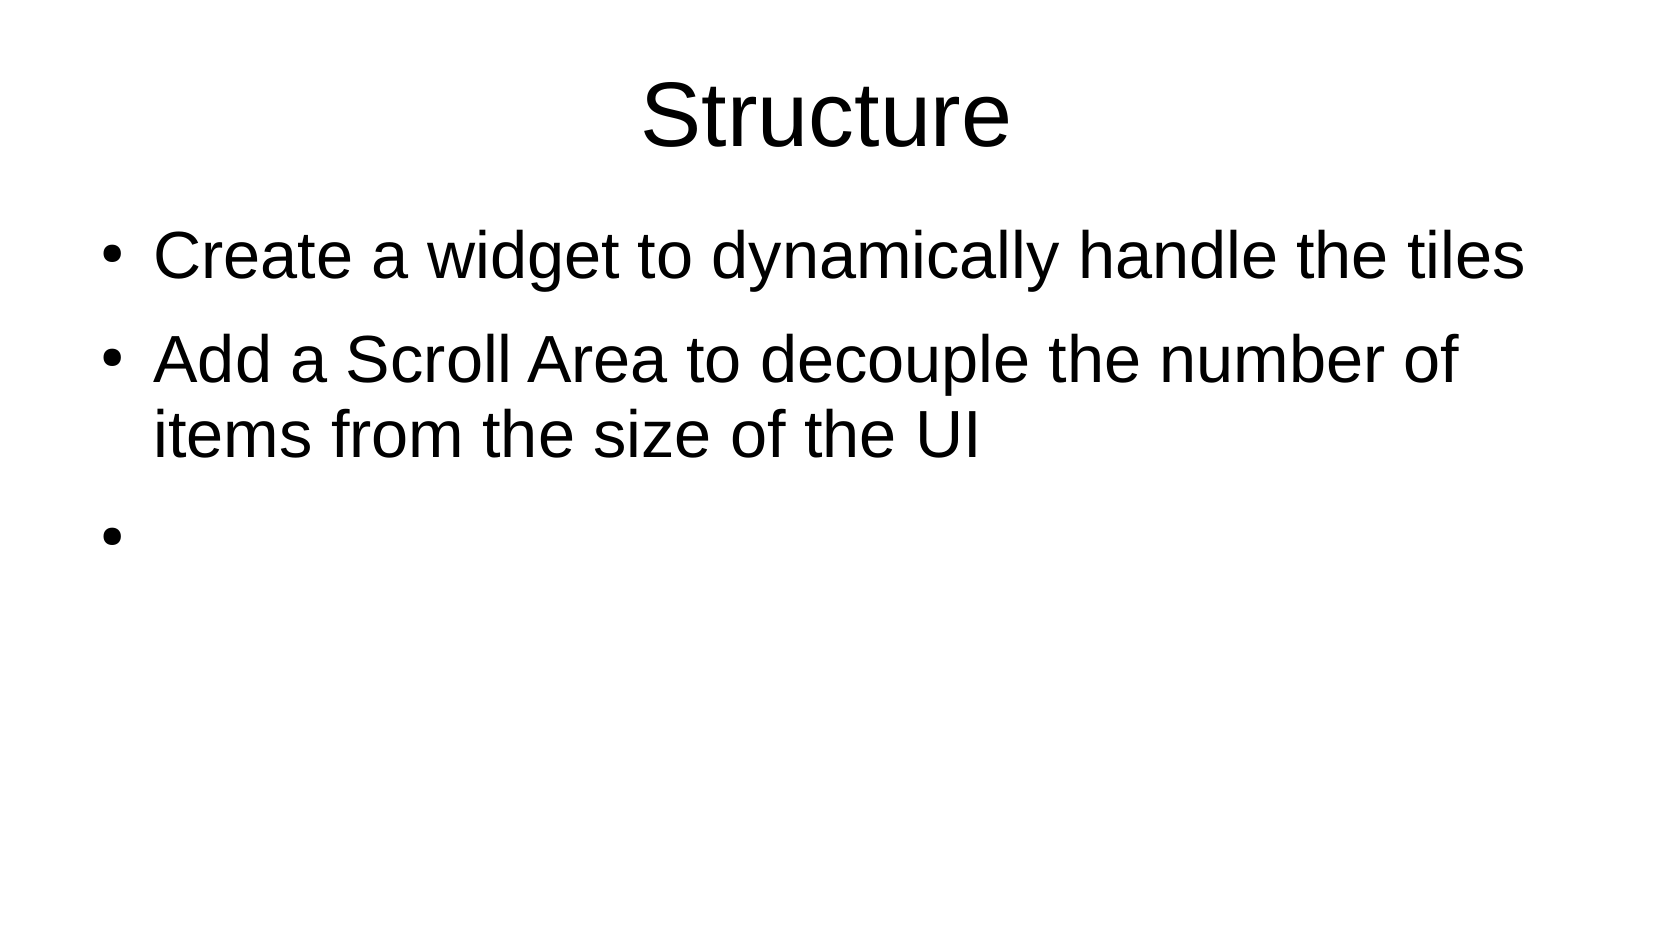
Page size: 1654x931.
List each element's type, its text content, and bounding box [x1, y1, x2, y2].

list Create a widget to dynamically handle the tiles Add a Scroll Area to decouple the number of items from the size of the UI [82, 217, 1571, 758]
title Structure [82, 37, 1571, 193]
